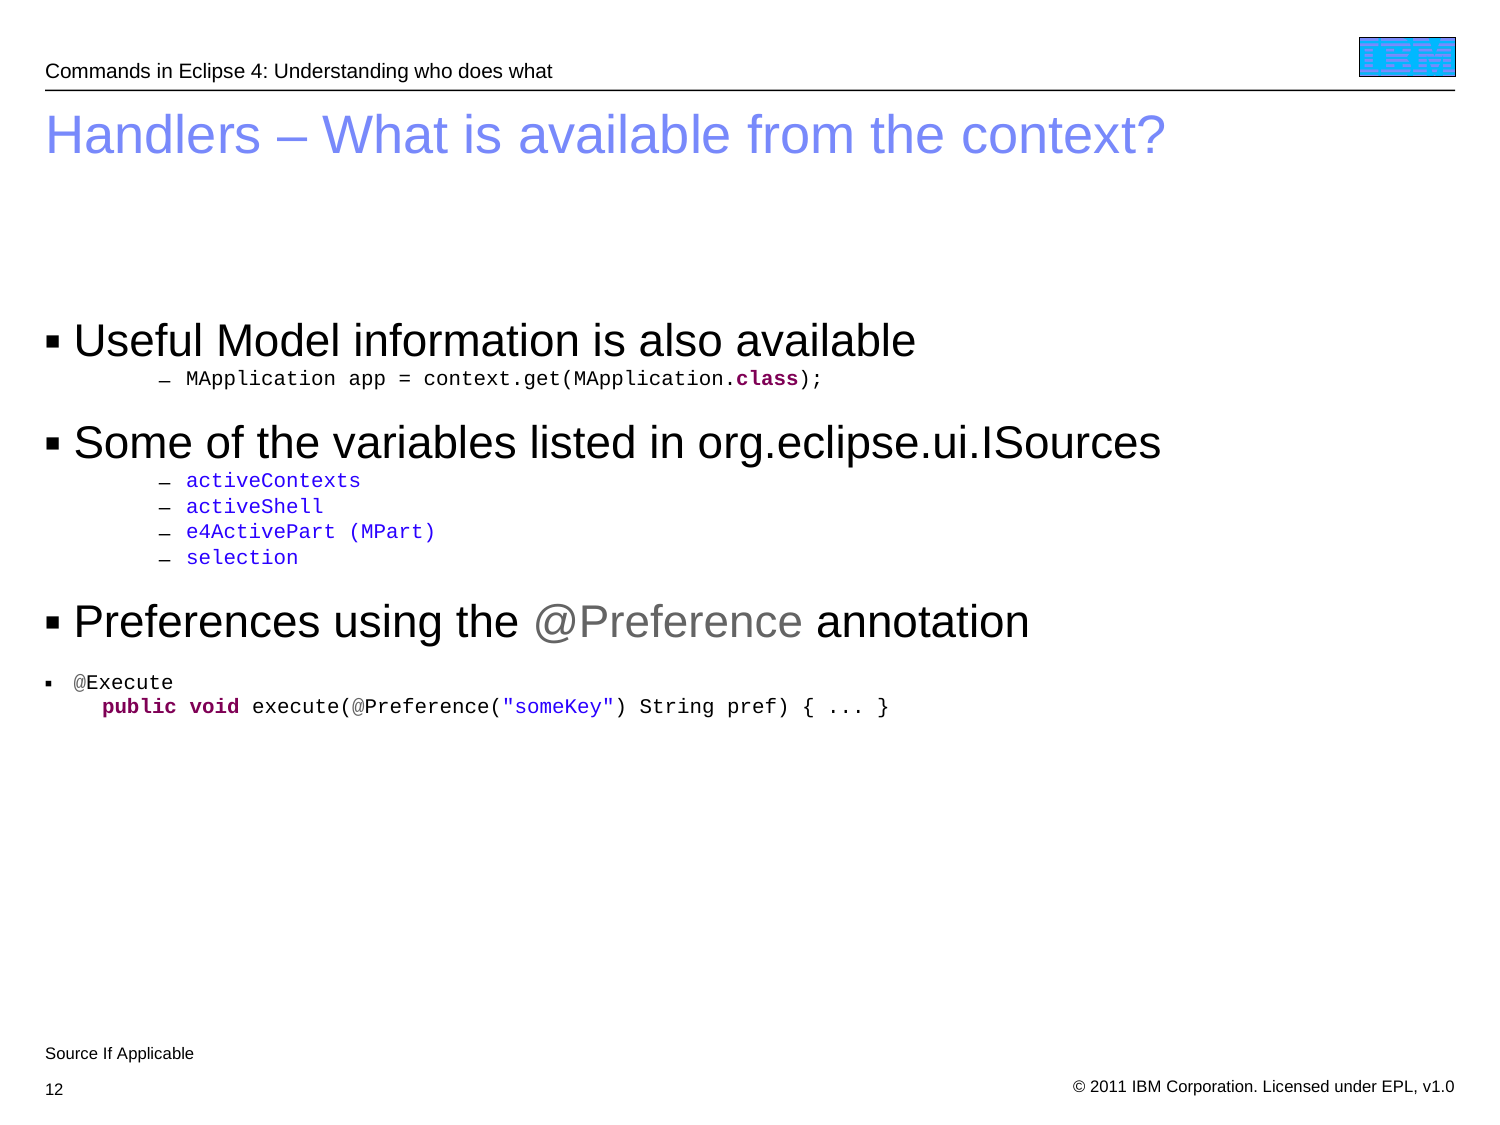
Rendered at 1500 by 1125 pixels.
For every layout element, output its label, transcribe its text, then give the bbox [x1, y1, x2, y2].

title Handlers – What is available from the context? [30, 97, 1456, 218]
list Useful Model information is also available MApplication app = context.get(MApplication.class); Some of the variables listed in org.eclipse.ui.ISources activeContexts activeShell e4ActivePart (MPart) selection Preferences using the @Preference annotation @Execute public void execute(@Preference("someKey") String pref) { ... } [30, 307, 1456, 1058]
text_box Commands in Eclipse 4: Understanding who does what [30, 37, 1306, 83]
text_box Source If Applicable [30, 1021, 1441, 1072]
